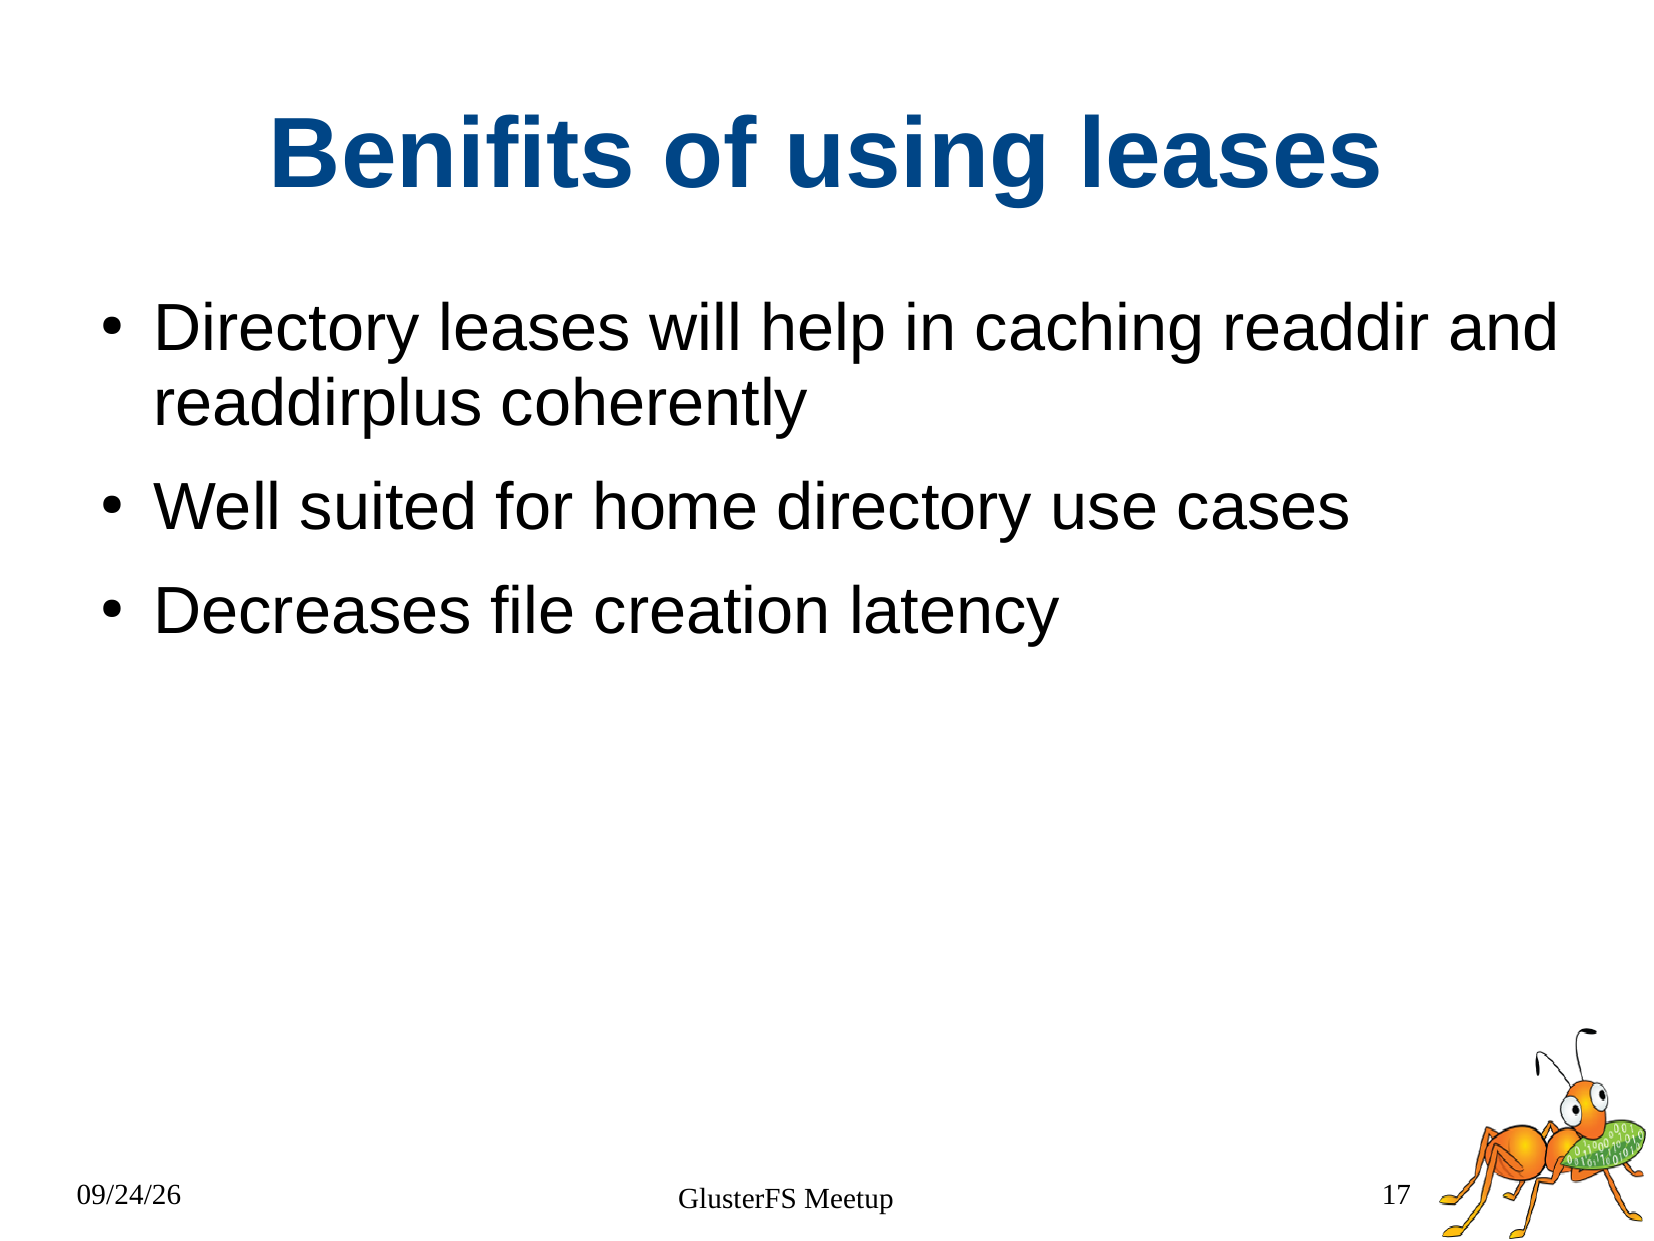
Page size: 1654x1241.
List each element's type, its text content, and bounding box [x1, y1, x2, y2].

picture [1436, 1027, 1648, 1241]
title Benifits of using leases [82, 49, 1571, 257]
list Directory leases will help in caching readdir and readdirplus coherently Well suited for home directory use cases Decreases file creation latency [82, 290, 1571, 1066]
